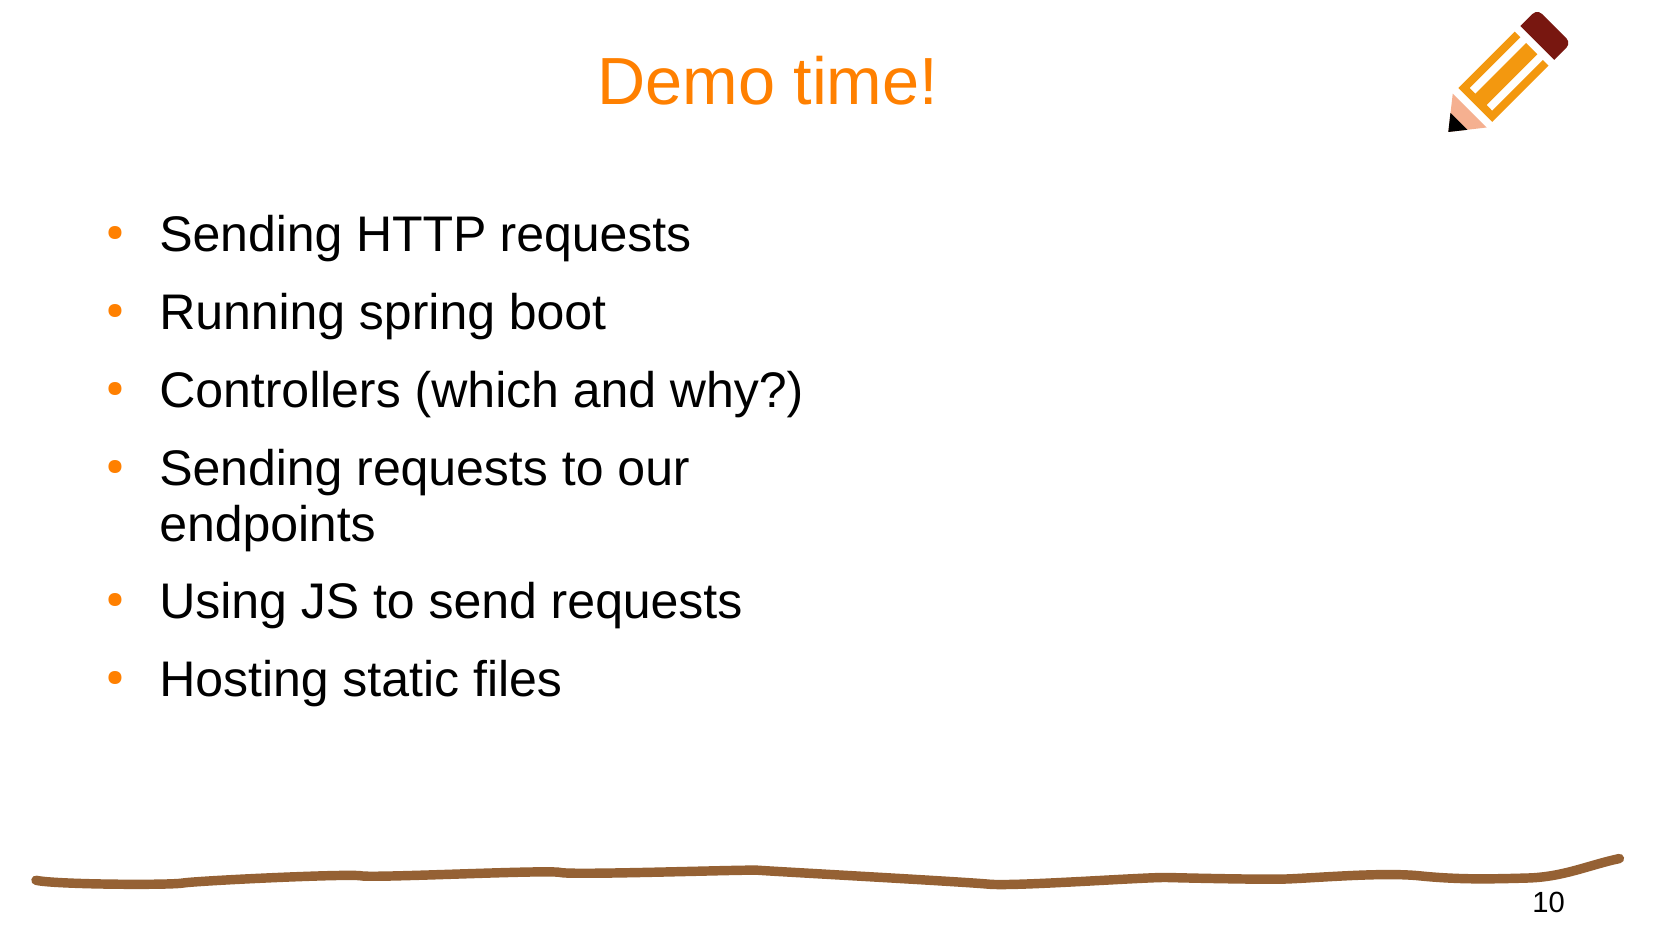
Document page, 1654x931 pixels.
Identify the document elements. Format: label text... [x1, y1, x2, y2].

list Sending HTTP requests Running spring boot Controllers (which and why?) Sending requests to our endpoints Using JS to send requests Hosting static files [88, 206, 809, 857]
title Demo time! [88, 29, 1447, 133]
